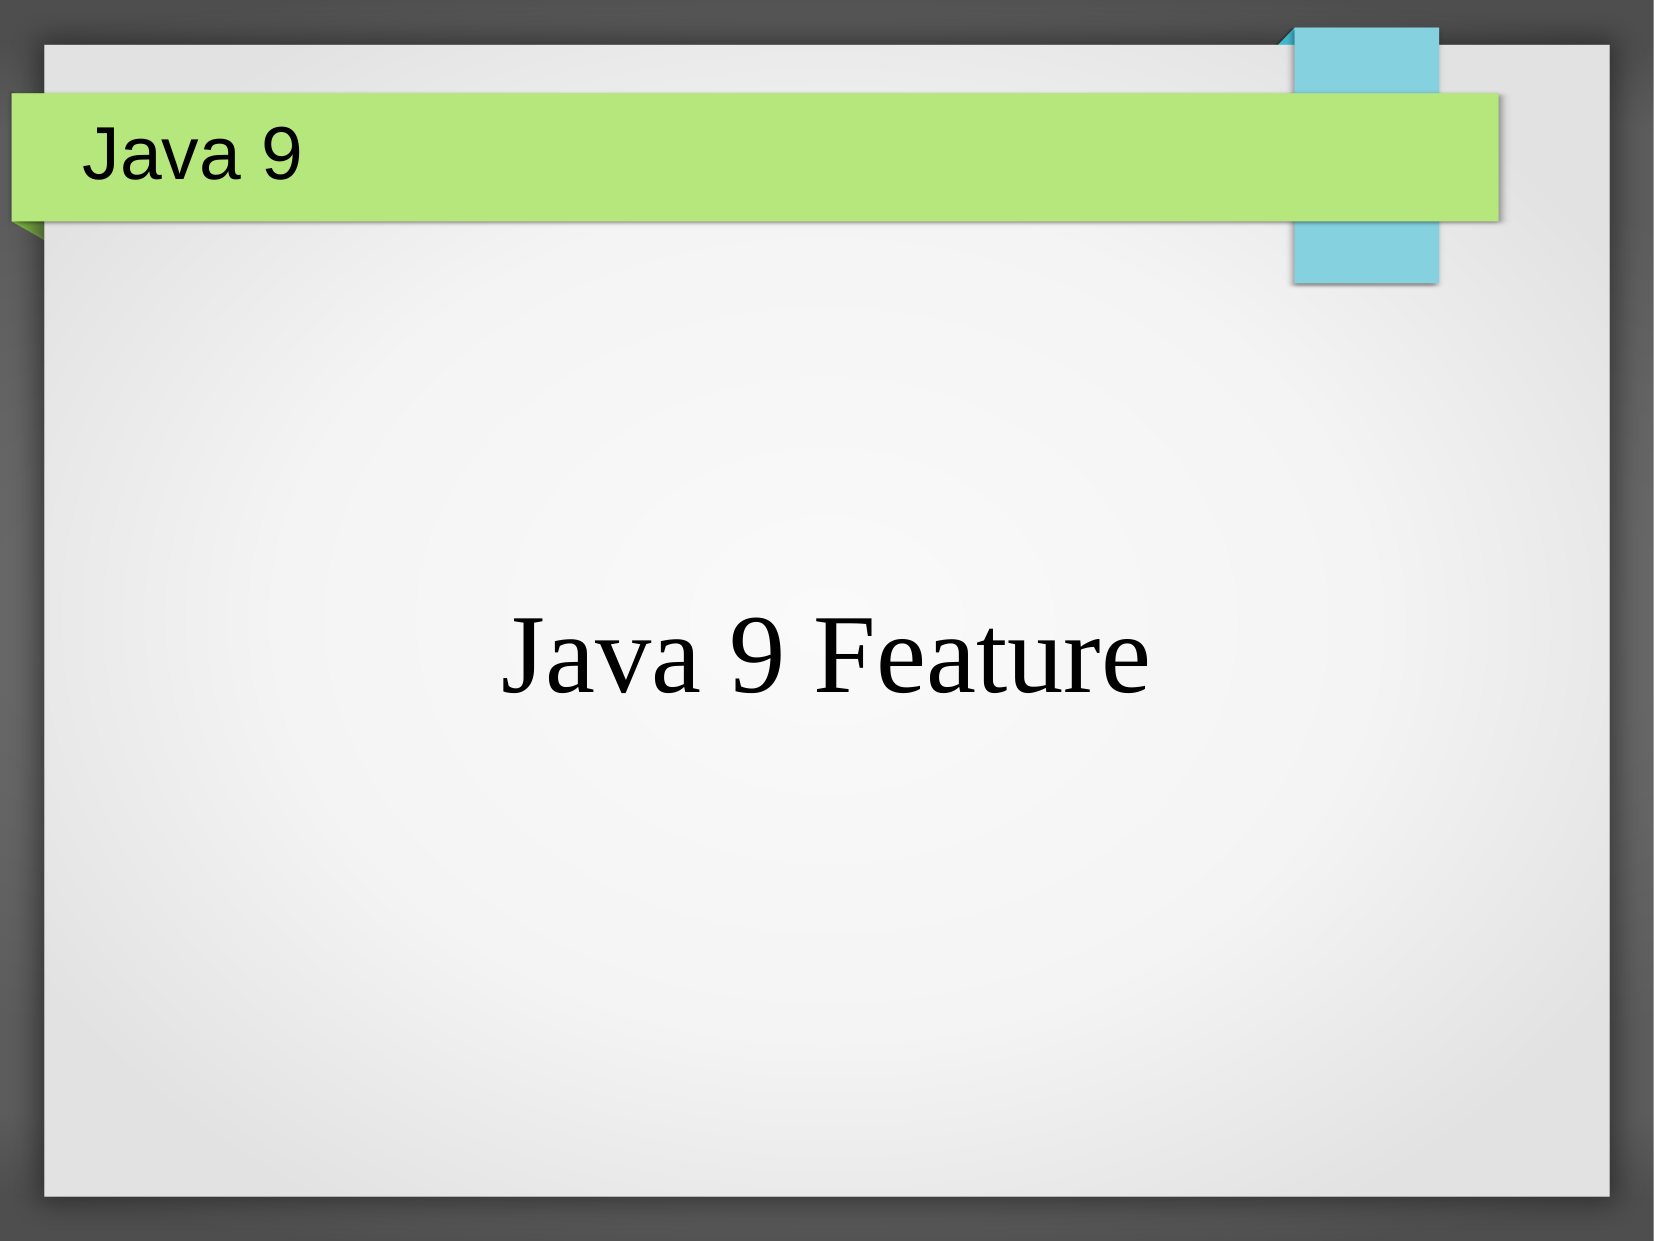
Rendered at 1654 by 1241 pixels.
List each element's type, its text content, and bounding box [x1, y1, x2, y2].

picture [0, 0, 1654, 1241]
subtitle Java 9 Feature [82, 295, 1571, 1015]
title Java 9 [82, 94, 1264, 213]
